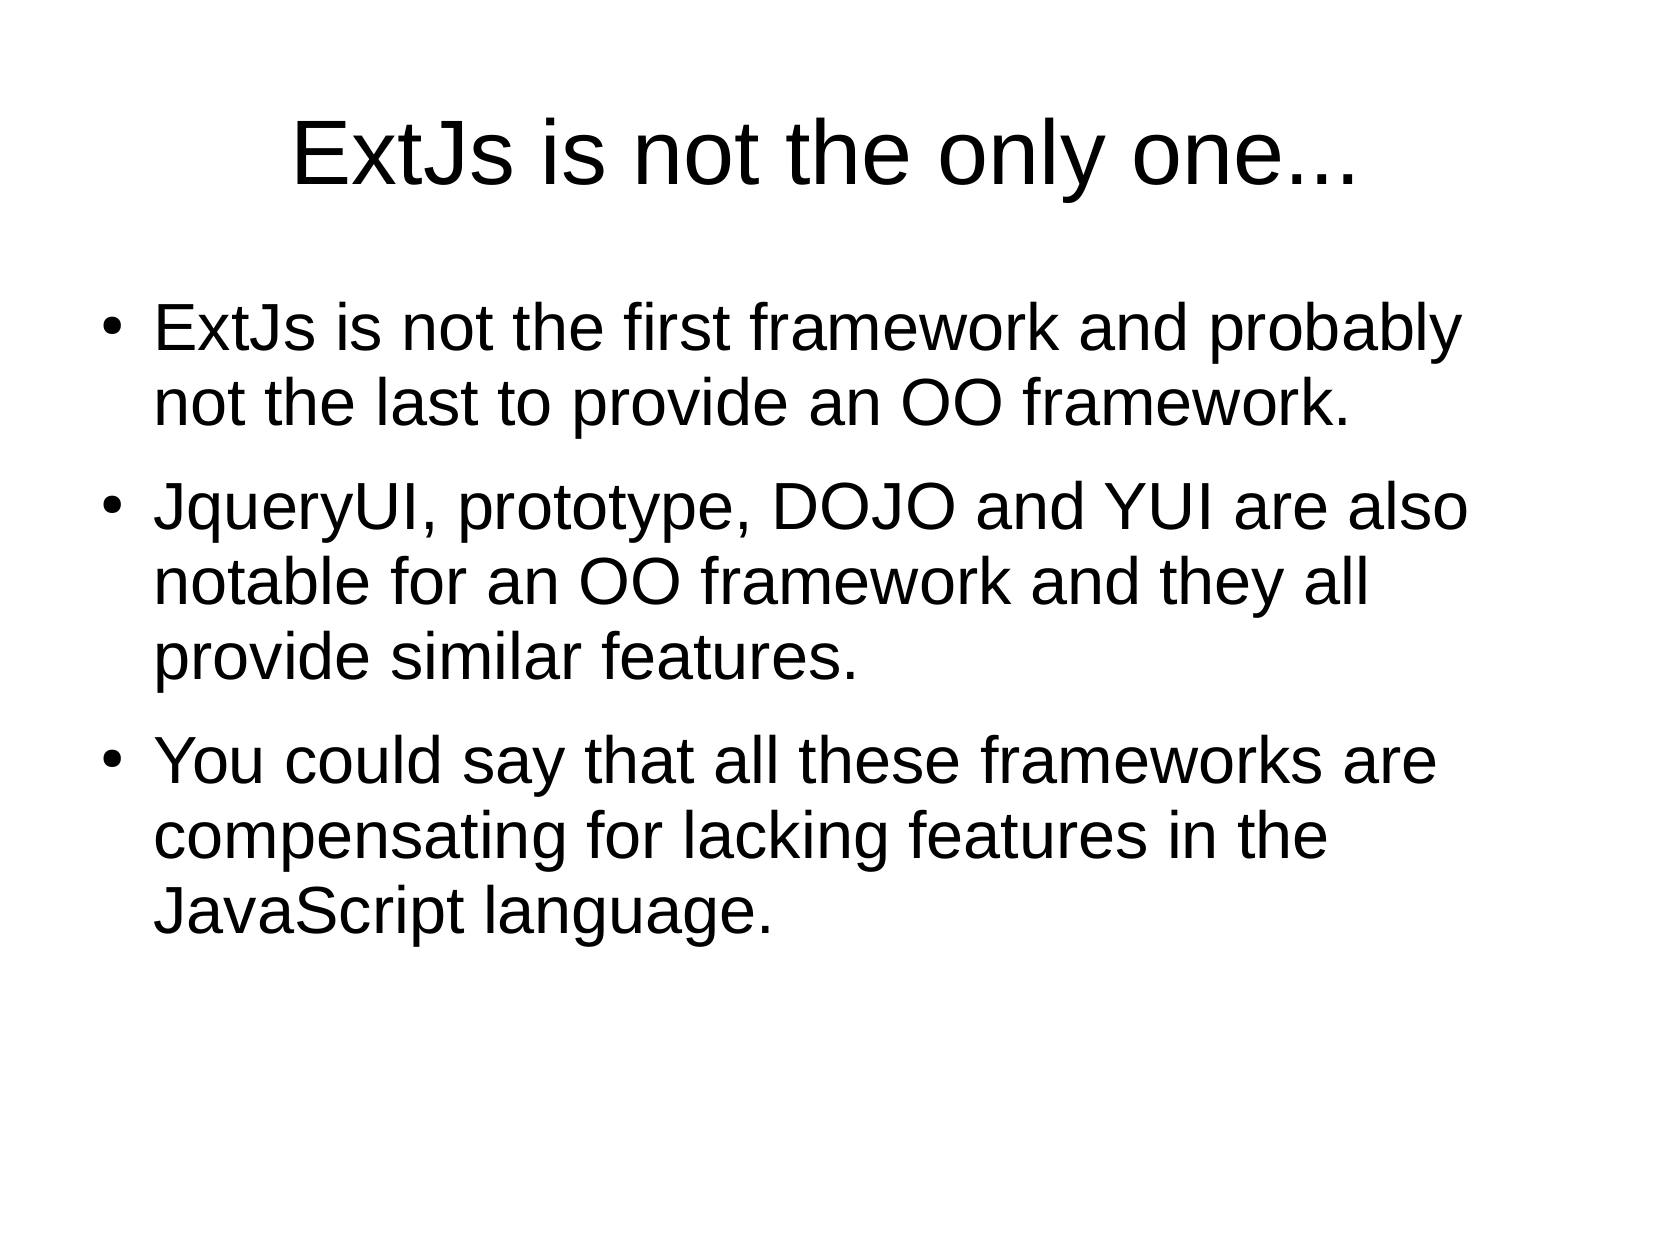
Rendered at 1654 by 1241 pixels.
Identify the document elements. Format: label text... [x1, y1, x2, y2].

list ExtJs is not the first framework and probably not the last to provide an OO framework. JqueryUI, prototype, DOJO and YUI are also notable for an OO framework and they all provide similar features. You could say that all these frameworks are compensating for lacking features in the JavaScript language. [82, 290, 1538, 1010]
title ExtJs is not the only one... [82, 49, 1571, 257]
